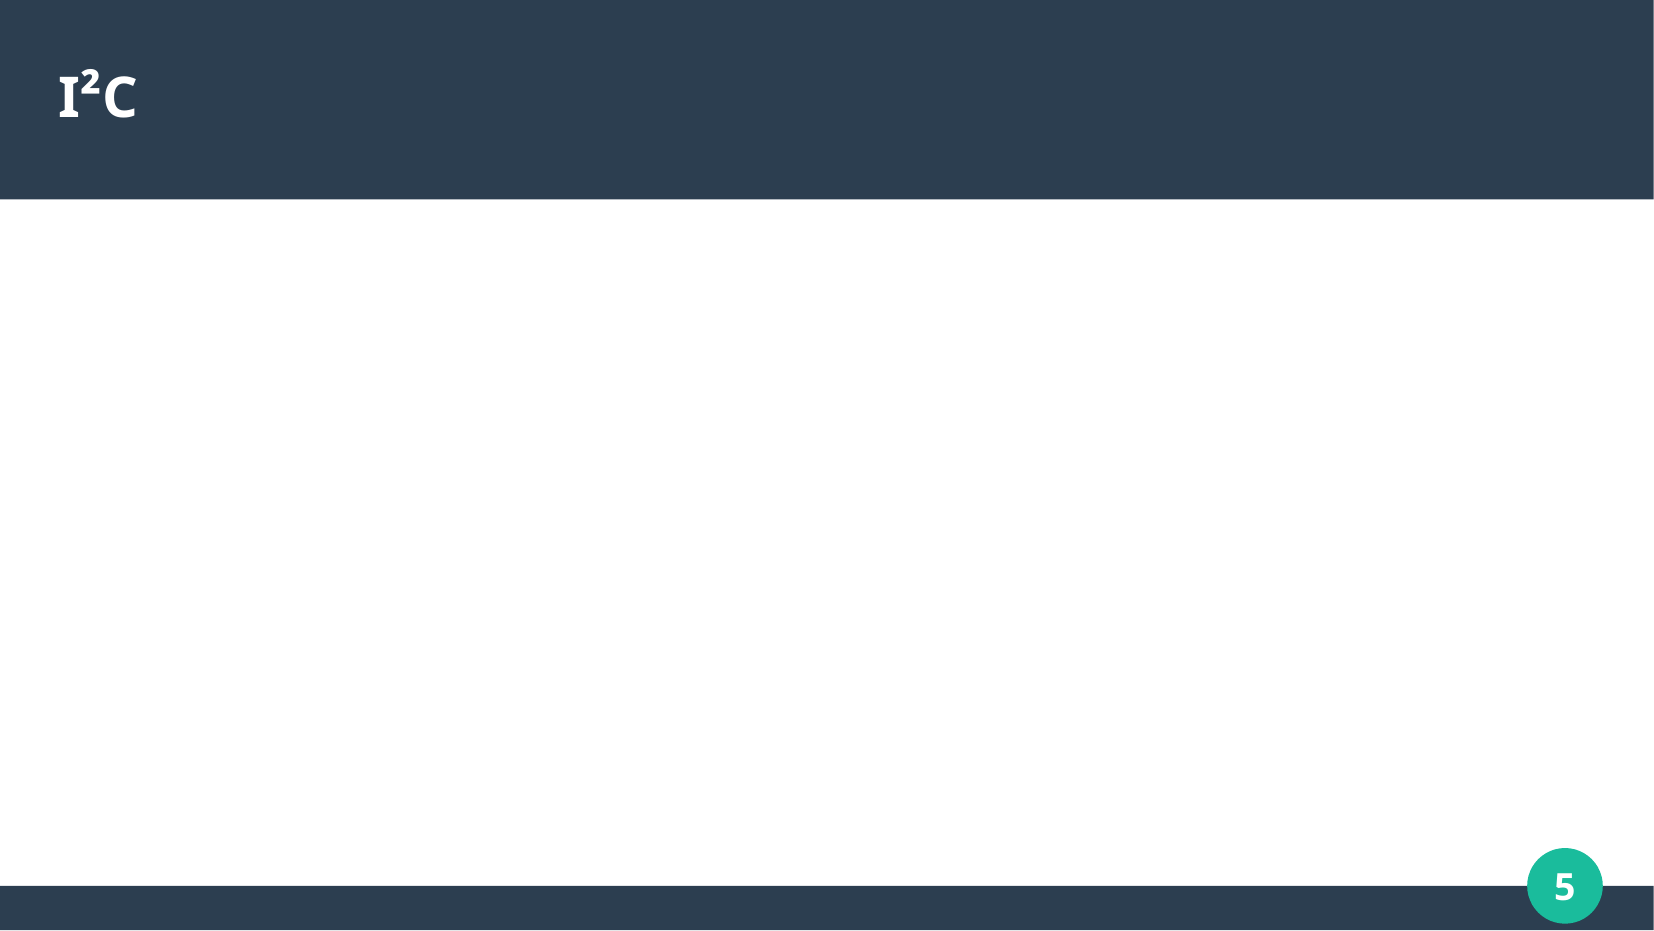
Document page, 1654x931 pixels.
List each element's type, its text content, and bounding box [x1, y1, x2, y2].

title I²C [59, 37, 1595, 155]
